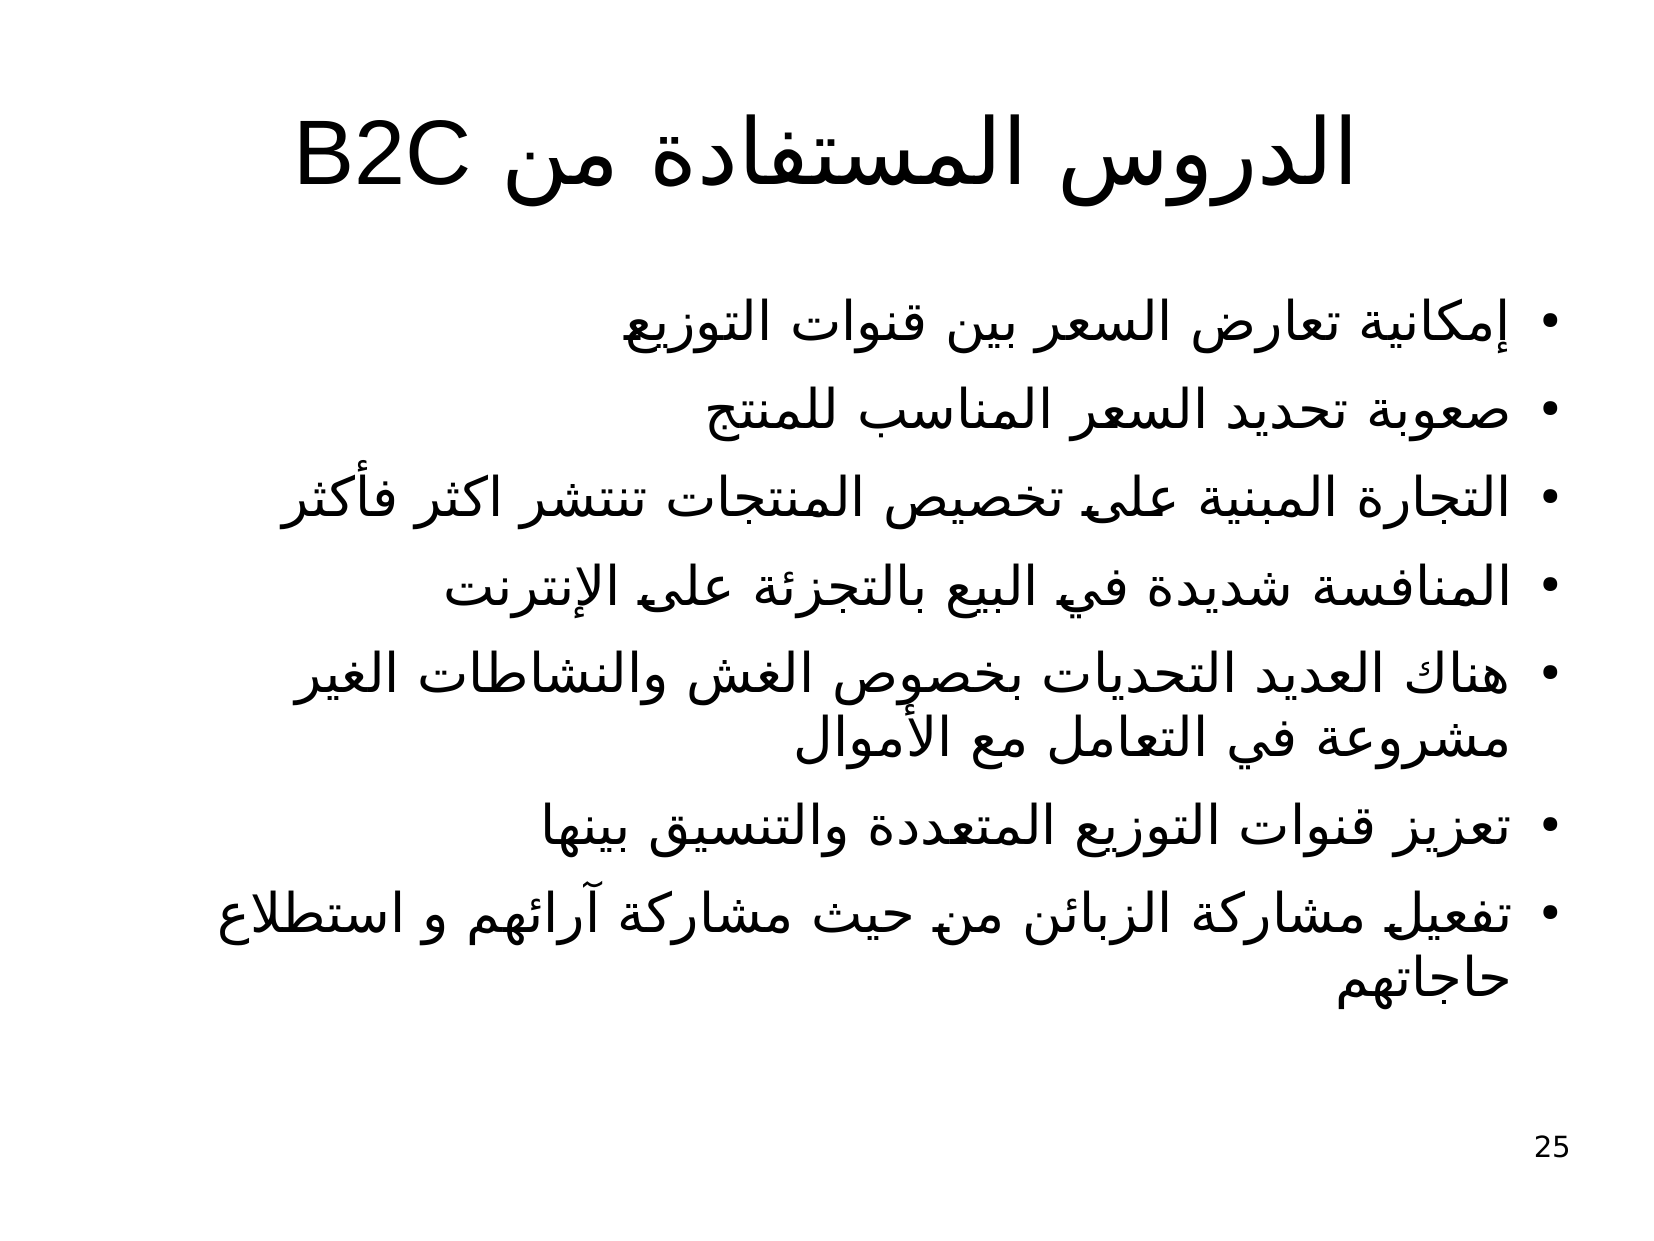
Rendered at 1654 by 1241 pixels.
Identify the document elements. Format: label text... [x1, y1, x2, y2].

list إمكانية تعارض السعر بين قنوات التوزيع صعوبة تحديد السعر المناسب للمنتج التجارة المبنية على تخصيص المنتجات تنتشر اكثر فأكثر المنافسة شديدة في البيع بالتجزئة على الإنترنت هناك العديد التحديات بخصوص الغش والنشاطات الغير مشروعة في التعامل مع الأموال تعزيز قنوات التوزيع المتعددة والتنسيق بينها تفعيل مشاركة الزبائن من حيث مشاركة آرائهم و استطلاع حاجاتهم [82, 290, 1571, 1010]
title الدروس المستفادة من B2C [82, 49, 1571, 257]
